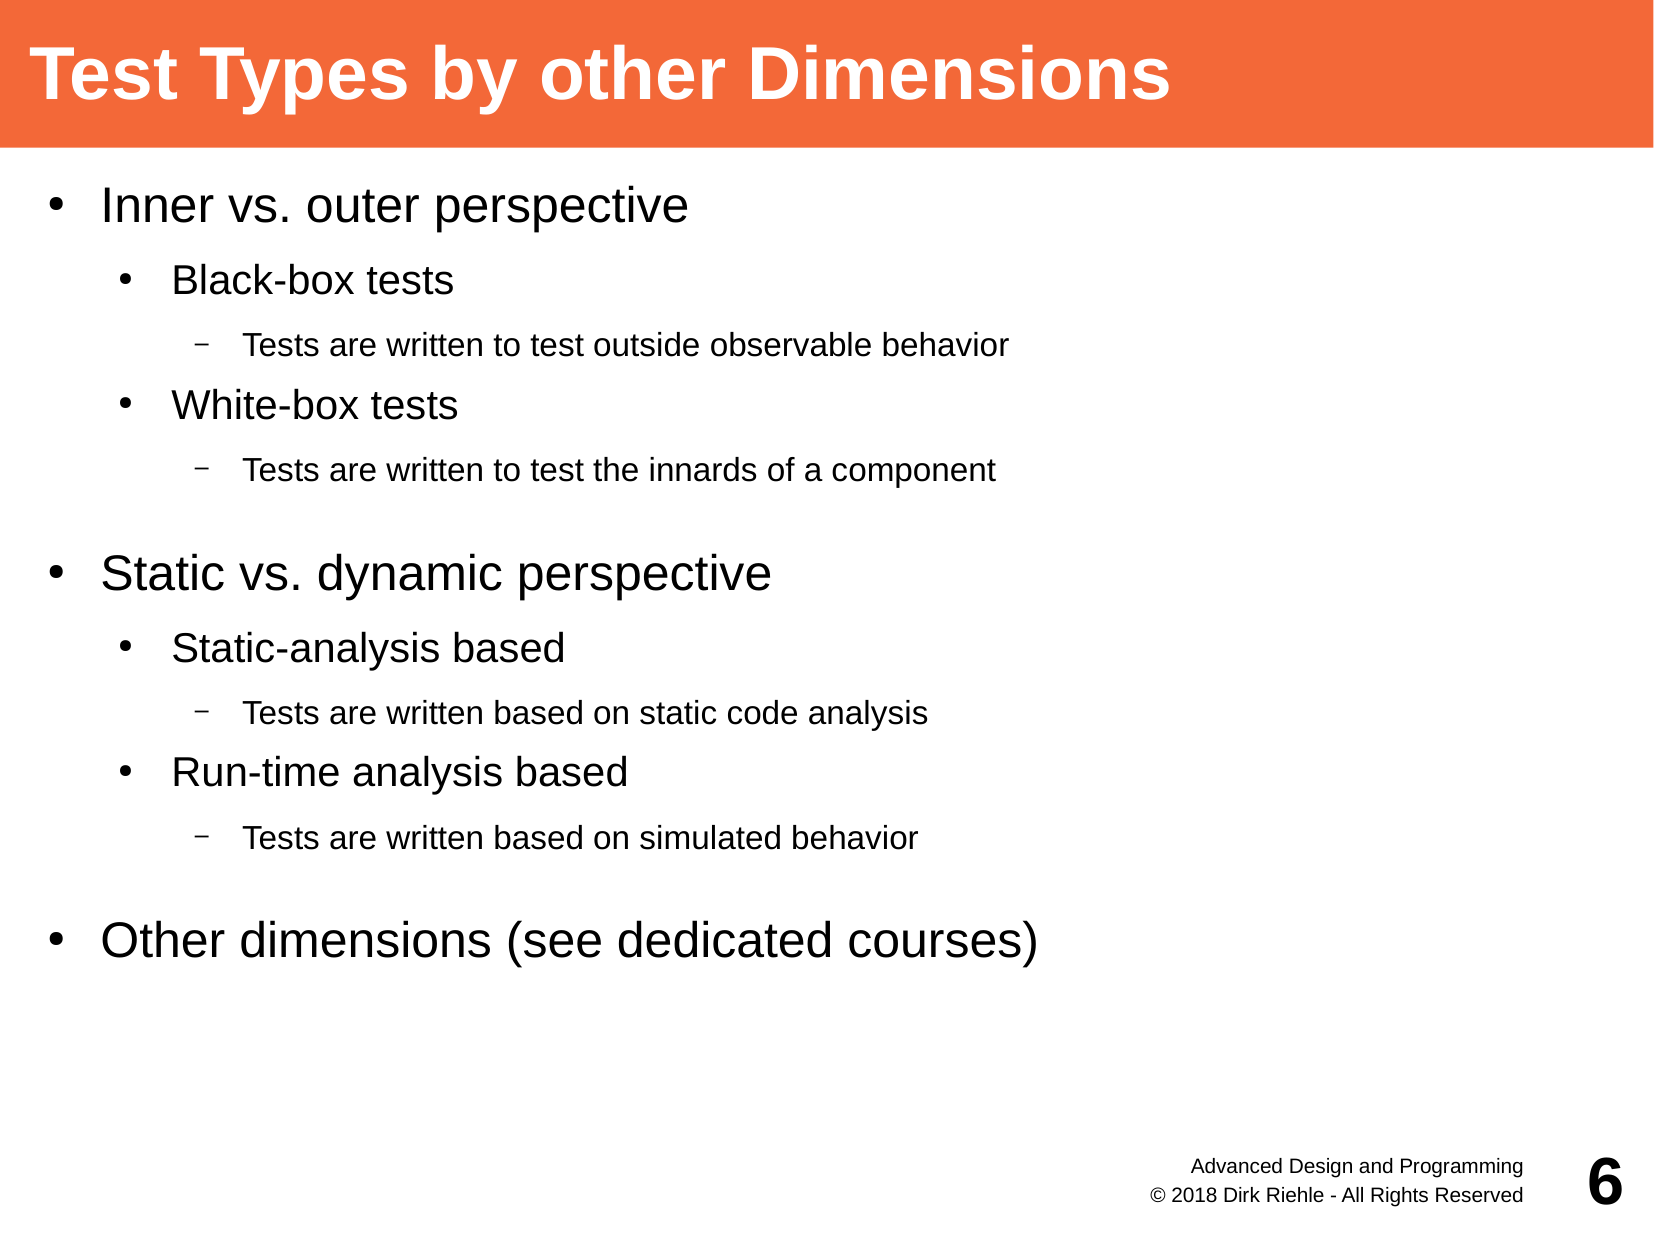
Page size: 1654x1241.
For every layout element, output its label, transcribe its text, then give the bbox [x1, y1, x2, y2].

list Inner vs. outer perspective Black-box tests Tests are written to test outside observable behavior White-box tests Tests are written to test the innards of a component Static vs. dynamic perspective Static-analysis based Tests are written based on static code analysis Run-time analysis based Tests are written based on simulated behavior Other dimensions (see dedicated courses) [29, 177, 1625, 1063]
title Test Types by other Dimensions [0, 0, 1654, 148]
